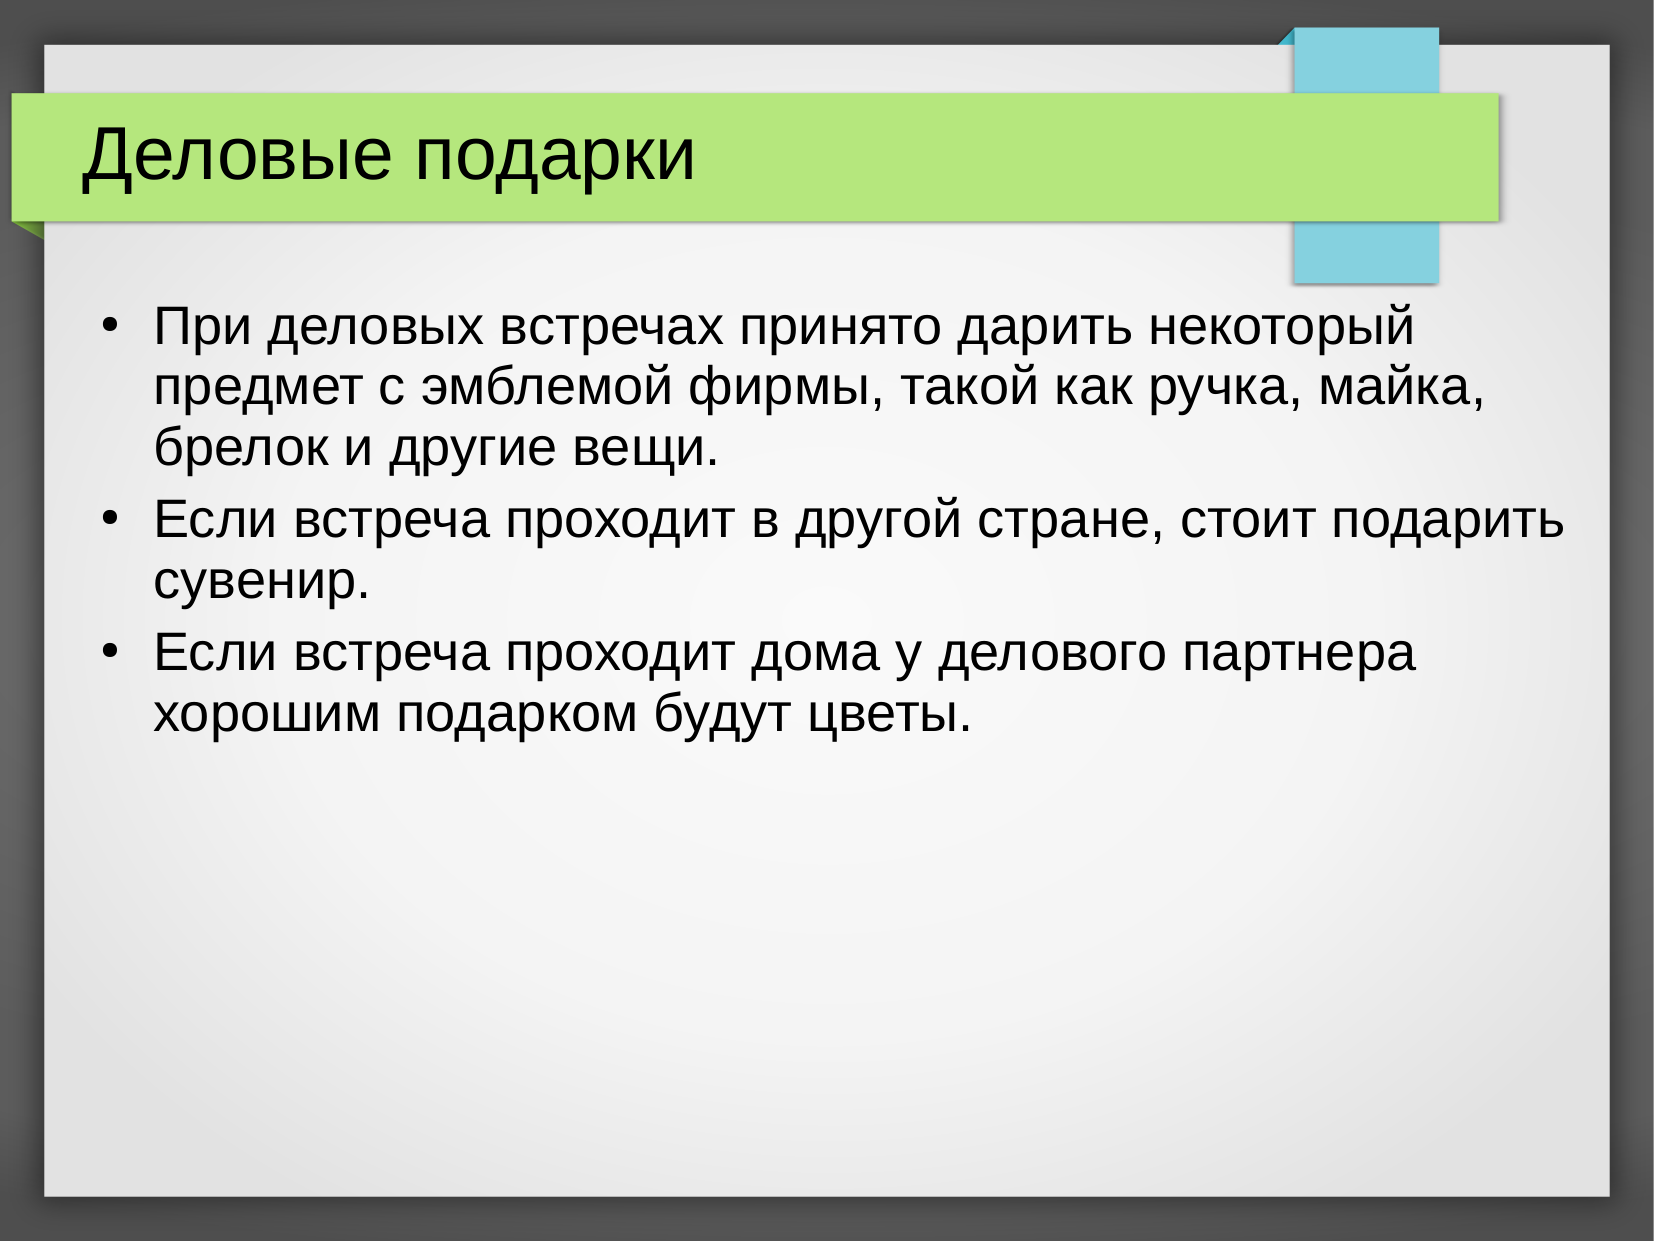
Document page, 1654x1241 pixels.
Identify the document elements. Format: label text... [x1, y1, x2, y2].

picture [0, 0, 1654, 1241]
list При деловых встречах принято дарить некоторый предмет с эмблемой фирмы, такой как ручка, майка, брелок и другие вещи. Если встреча проходит в другой стране, стоит подарить сувенир. Если встреча проходит дома у делового партнера хорошим подарком будут цветы. [82, 295, 1571, 1015]
title Деловые подарки [82, 94, 1264, 213]
